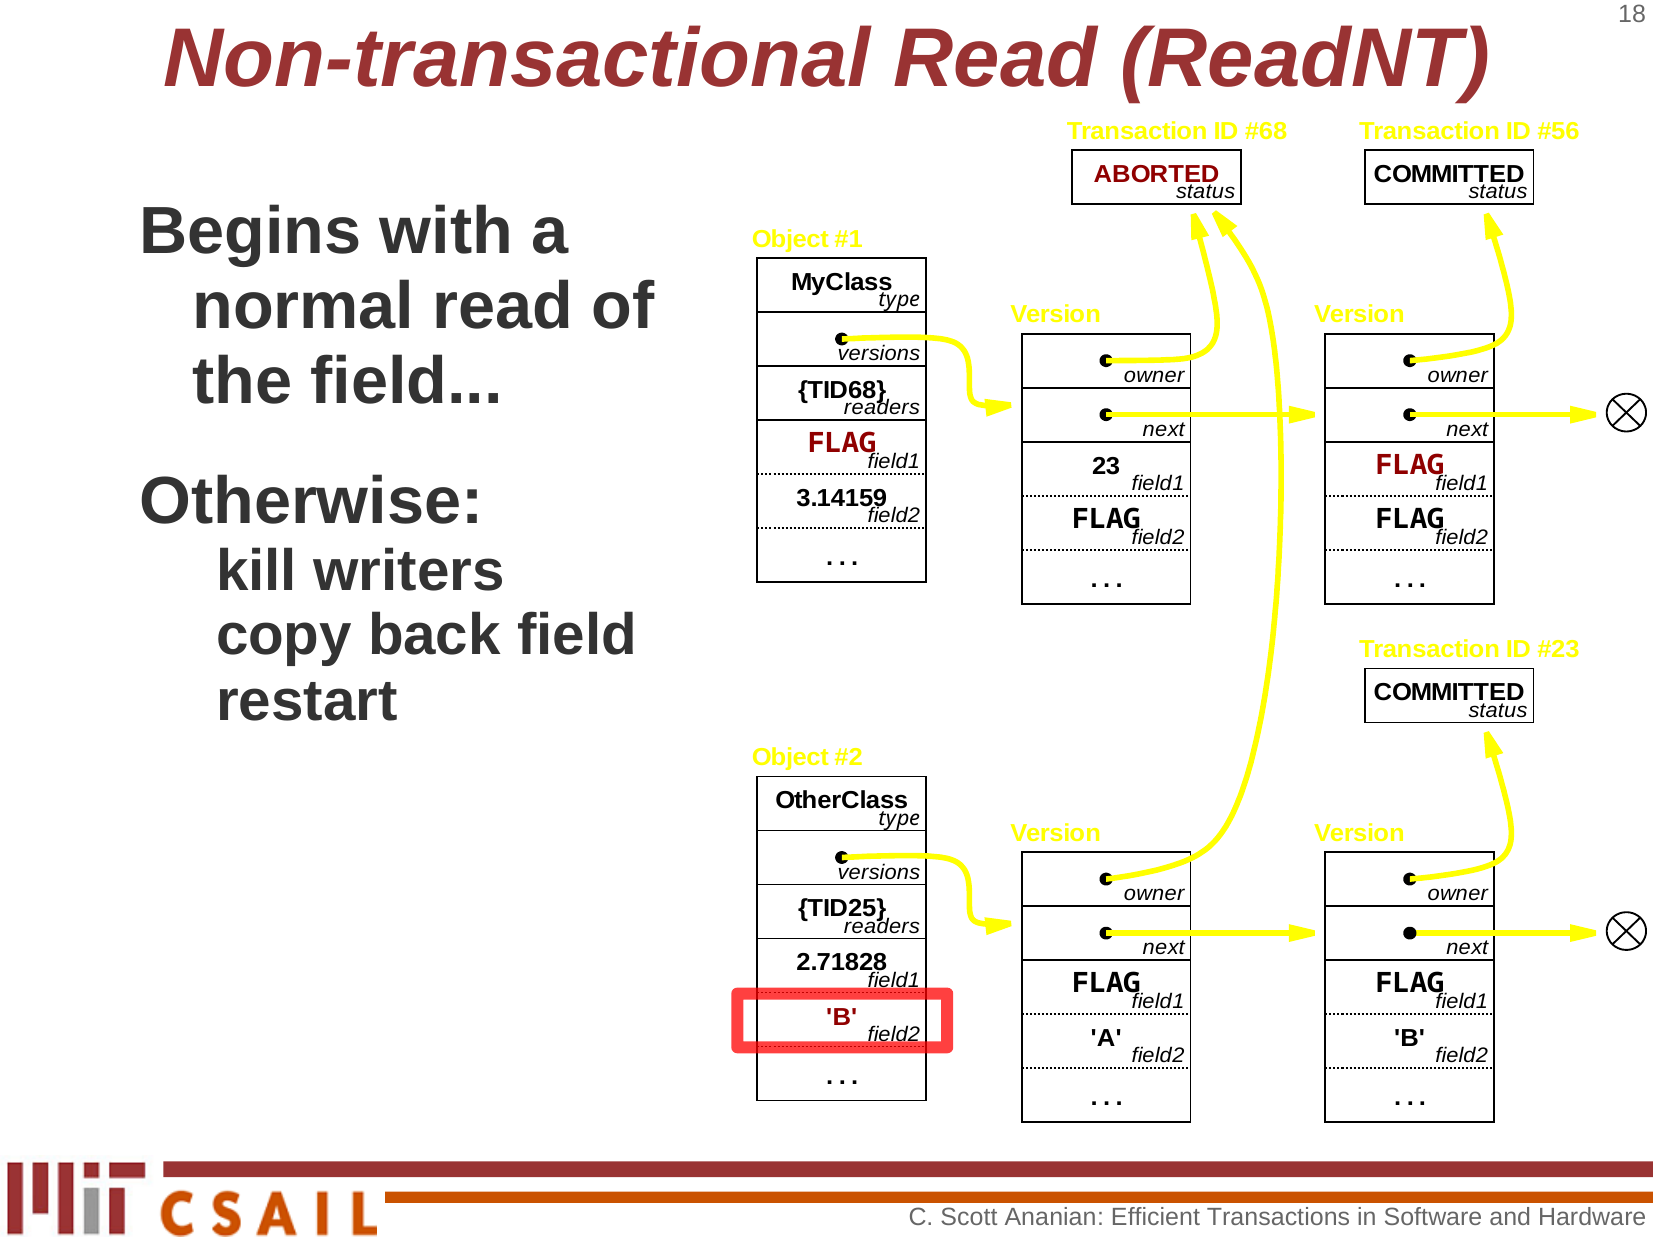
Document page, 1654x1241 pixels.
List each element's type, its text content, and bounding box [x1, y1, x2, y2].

picture [0, 1155, 377, 1237]
title Non-transactional Read (ReadNT) [121, 0, 1534, 115]
picture [743, 110, 1653, 1130]
picture [744, 1000, 941, 1041]
list Begins with a normal read of the field... Otherwise: kill writers copy back field restart [121, 193, 701, 1133]
